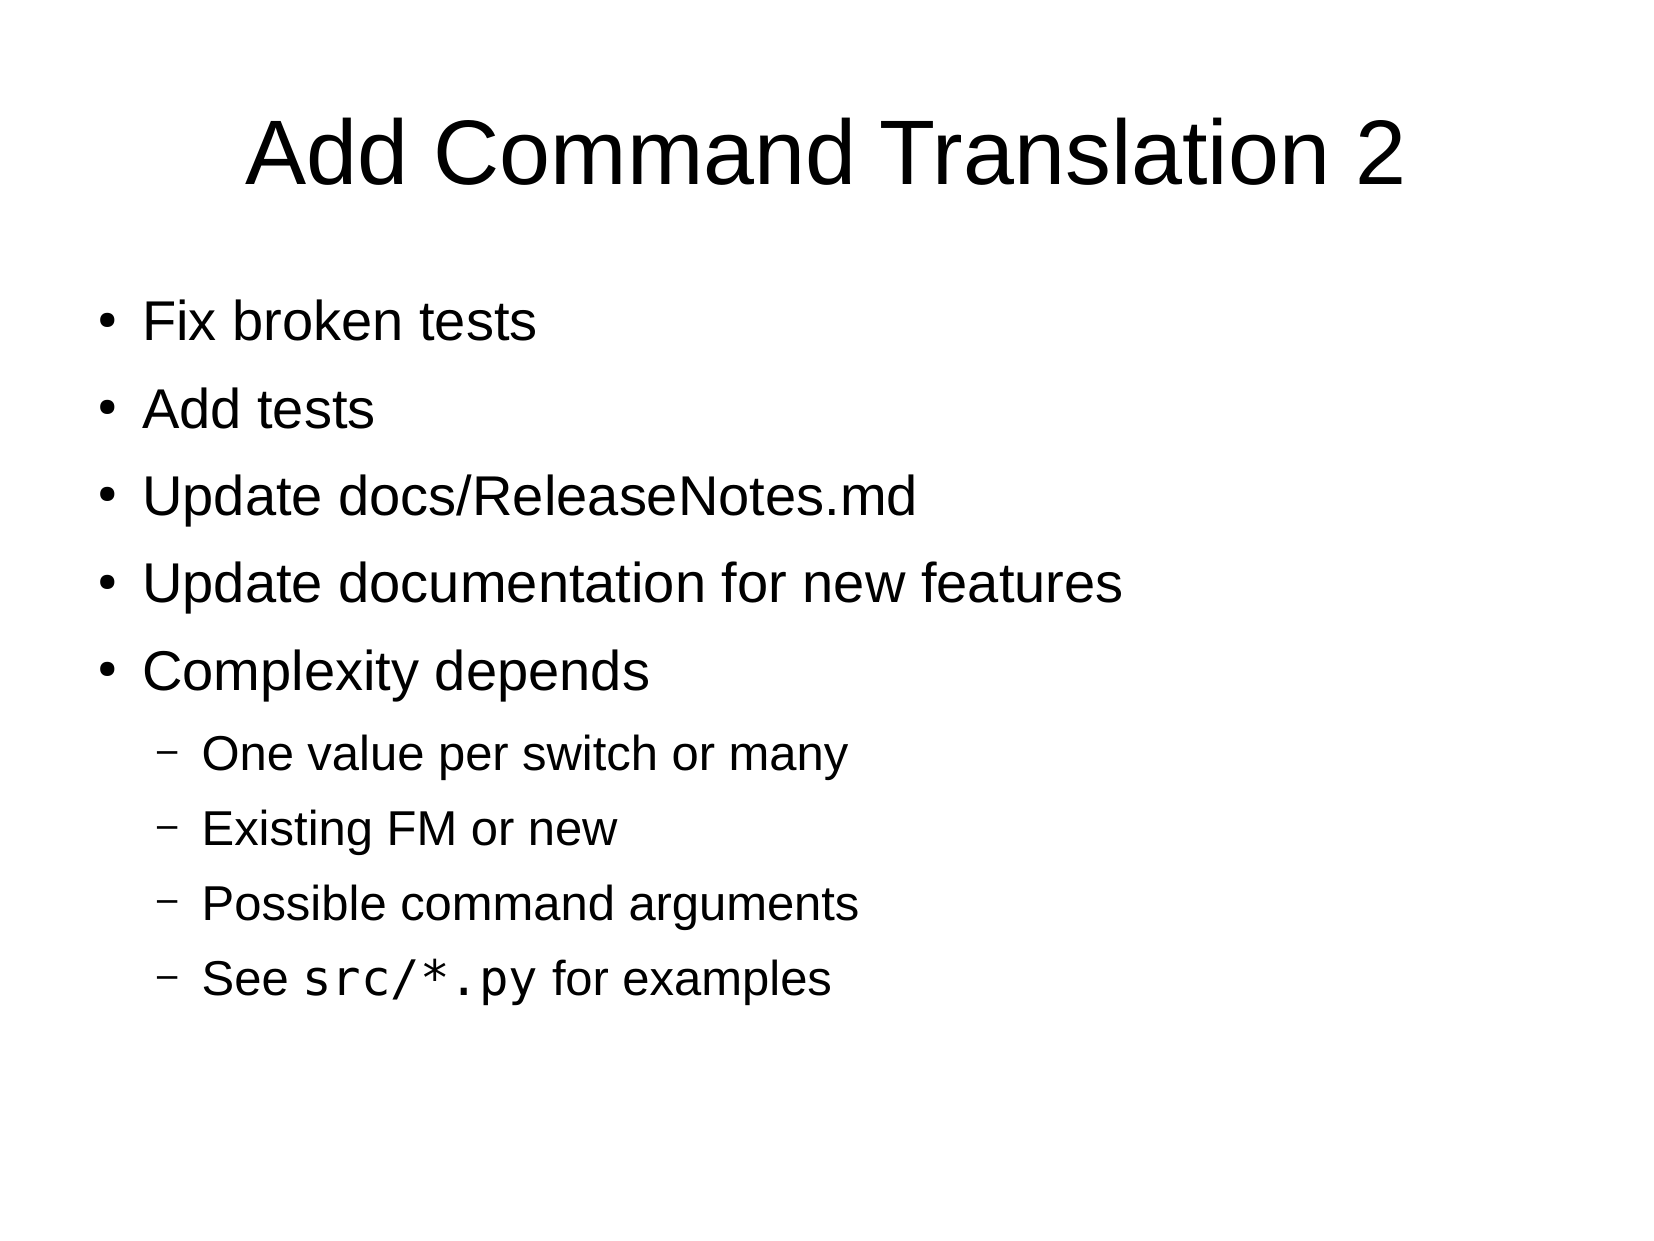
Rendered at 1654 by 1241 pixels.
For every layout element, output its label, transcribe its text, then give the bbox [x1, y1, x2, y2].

title Add Command Translation 2 [82, 49, 1571, 257]
list Fix broken tests Add tests Update docs/ReleaseNotes.md Update documentation for new features Complexity depends One value per switch or many Existing FM or new Possible command arguments See src/*.py for examples [82, 290, 1571, 1010]
